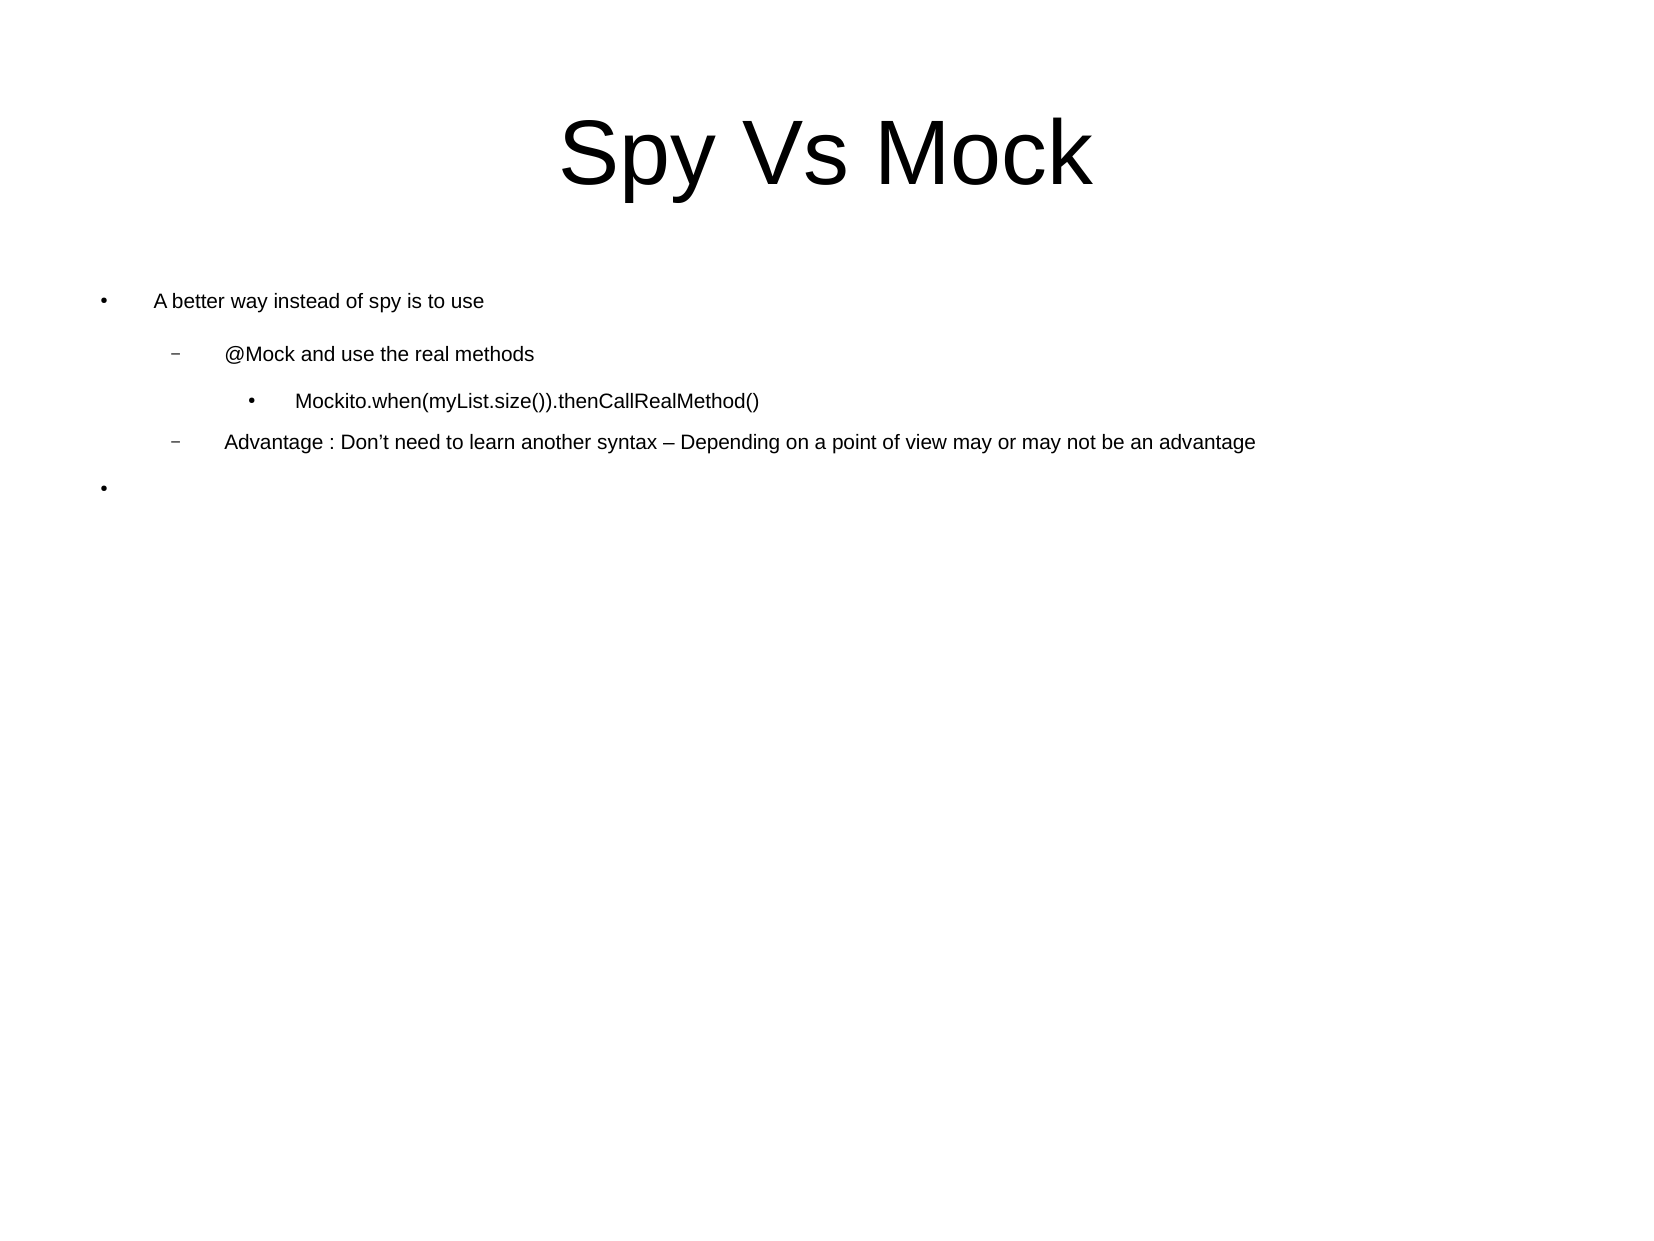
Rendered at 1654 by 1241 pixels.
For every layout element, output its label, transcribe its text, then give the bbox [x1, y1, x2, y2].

list A better way instead of spy is to use @Mock and use the real methods Mockito.when(myList.size()).thenCallRealMethod() Advantage : Don’t need to learn another syntax – Depending on a point of view may or may not be an advantage [82, 290, 1621, 1216]
title Spy Vs Mock [82, 49, 1571, 257]
